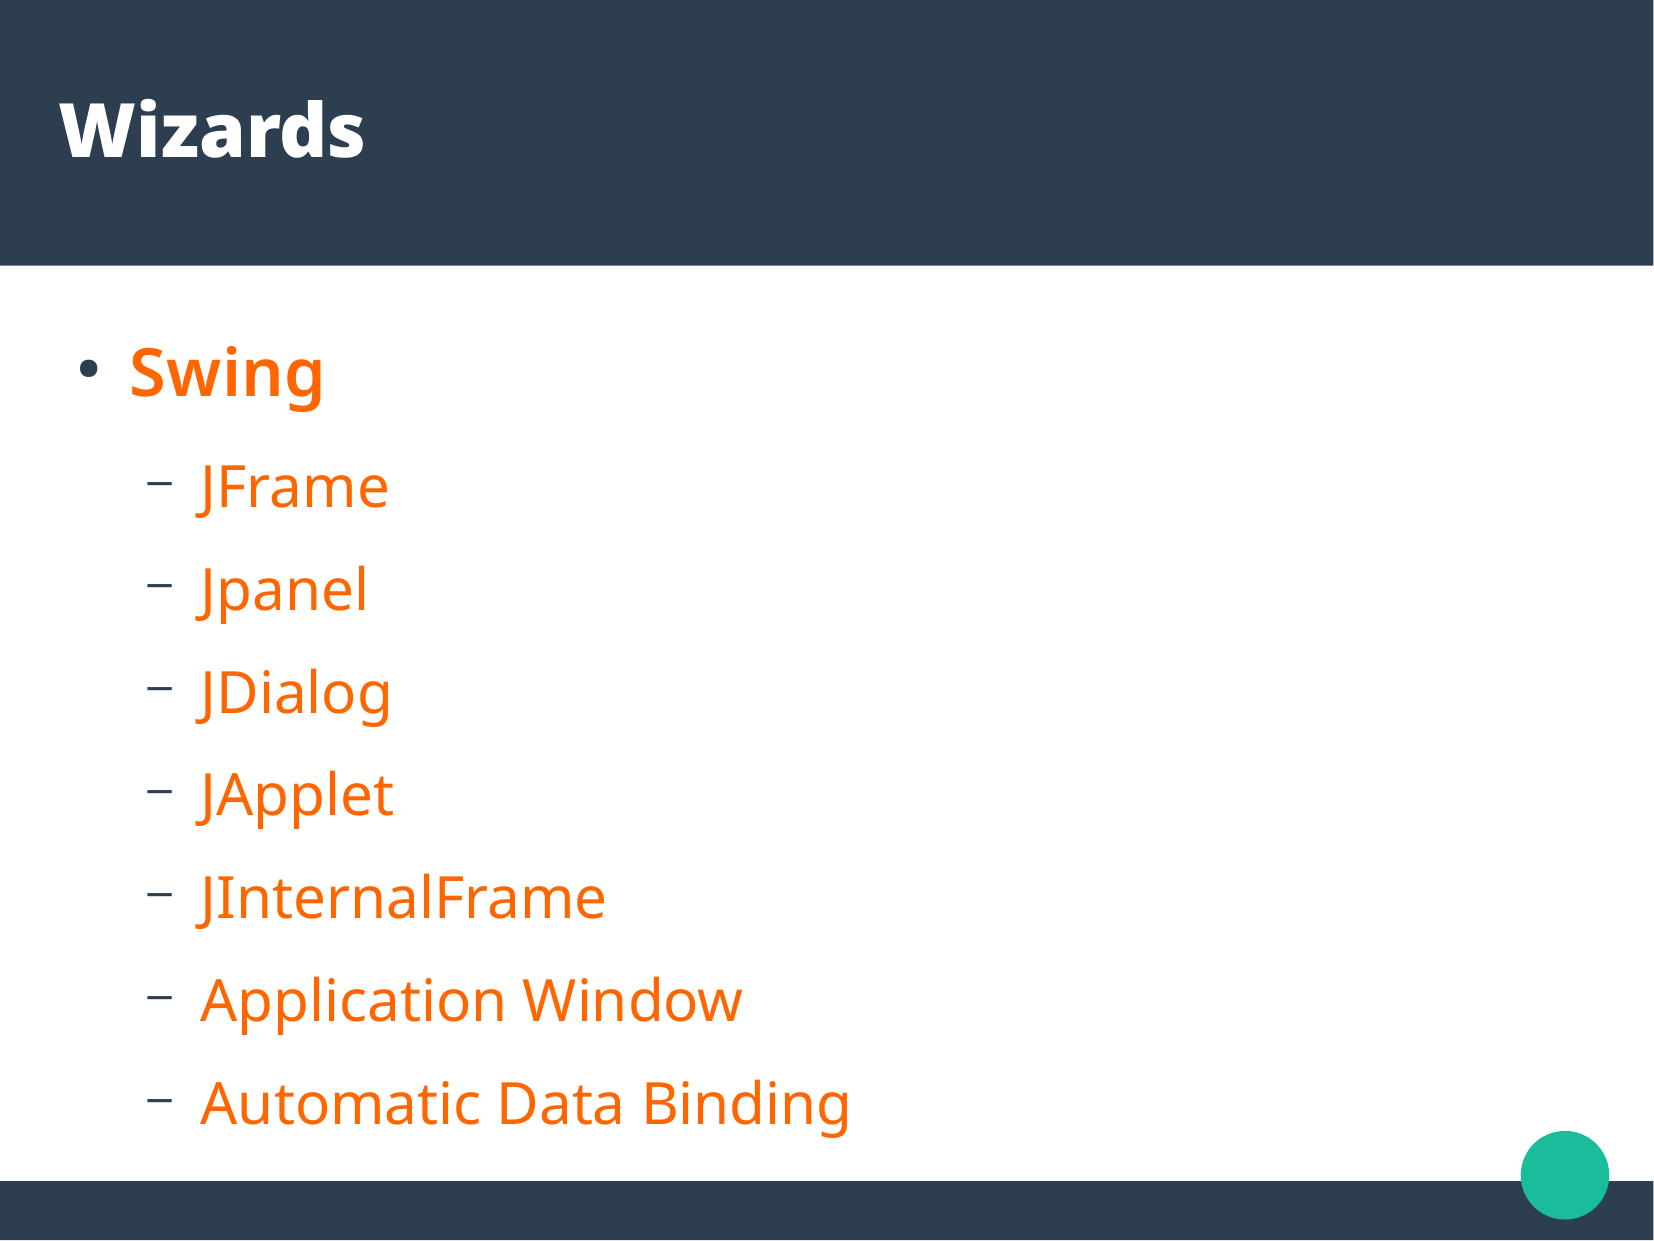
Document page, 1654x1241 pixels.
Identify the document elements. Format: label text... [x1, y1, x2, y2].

title Wizards [59, 49, 1595, 207]
list Swing JFrame Jpanel JDialog JApplet JInternalFrame Application Window Automatic Data Binding [59, 324, 1595, 1152]
